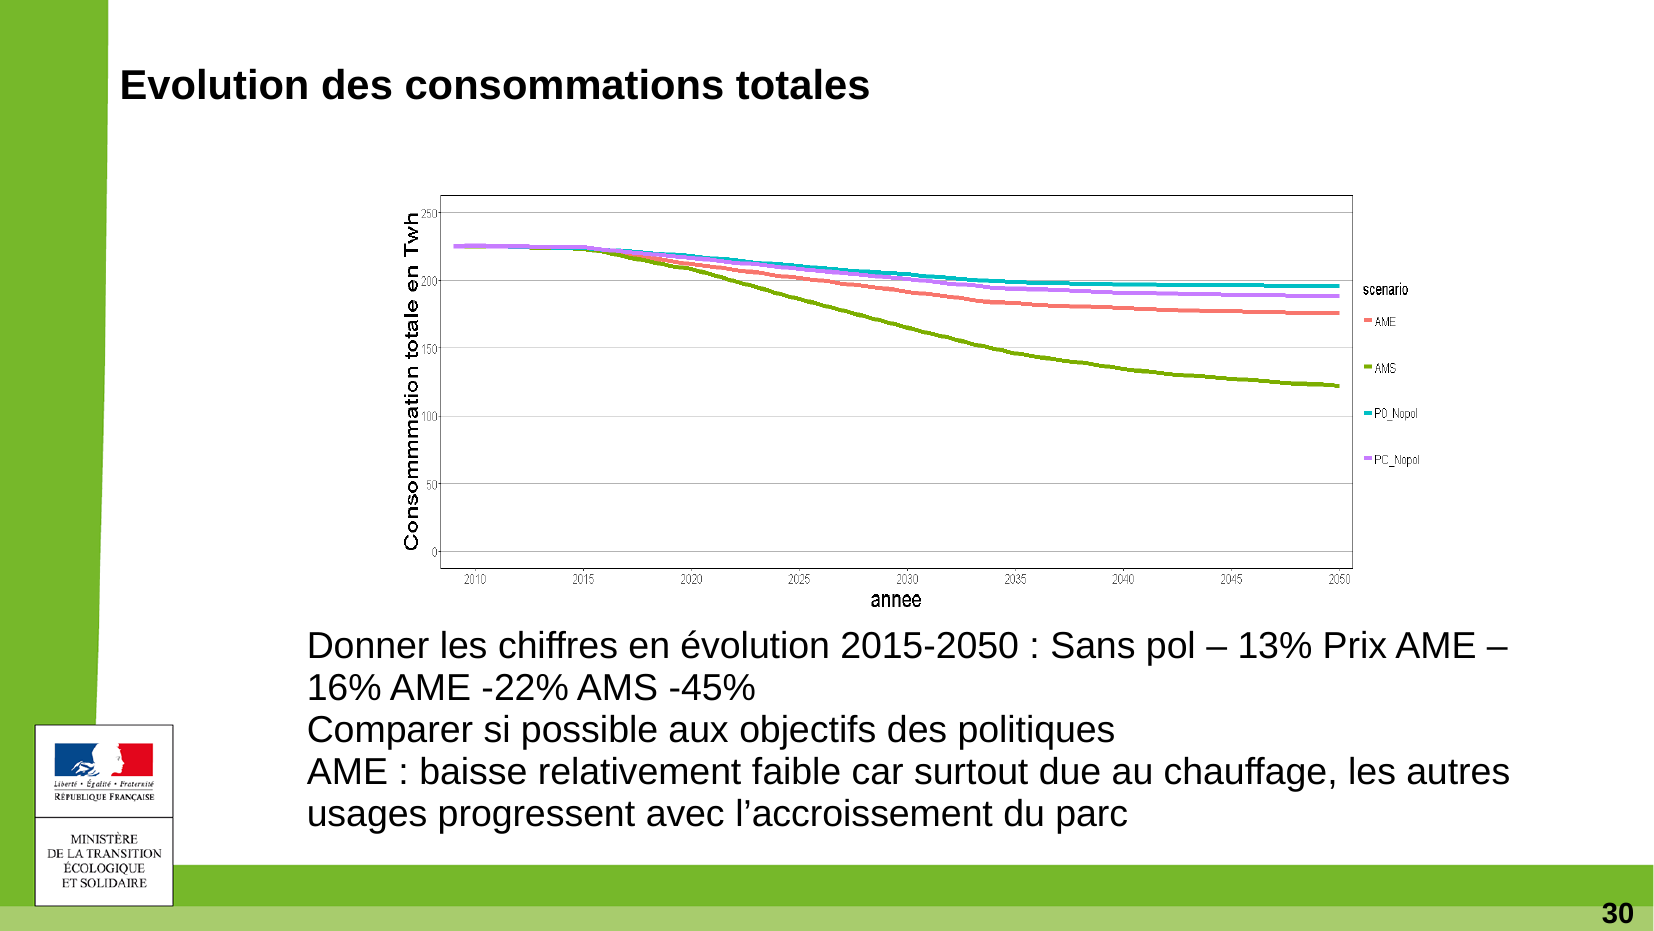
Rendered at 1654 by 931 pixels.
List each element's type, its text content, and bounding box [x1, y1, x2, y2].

picture [0, 0, 1654, 931]
text_box Donner les chiffres en évolution 2015-2050 : Sans pol – 13% Prix AME – 16% AME -22% AMS -45% Comparer si possible aux objectifs des politiques AME : baisse relativement faible car surtout due au chauffage, les autres usages progressent avec l’accroissement du parc [292, 617, 1563, 927]
list [186, 123, 1517, 837]
title Evolution des consommations totales [119, 25, 1608, 145]
